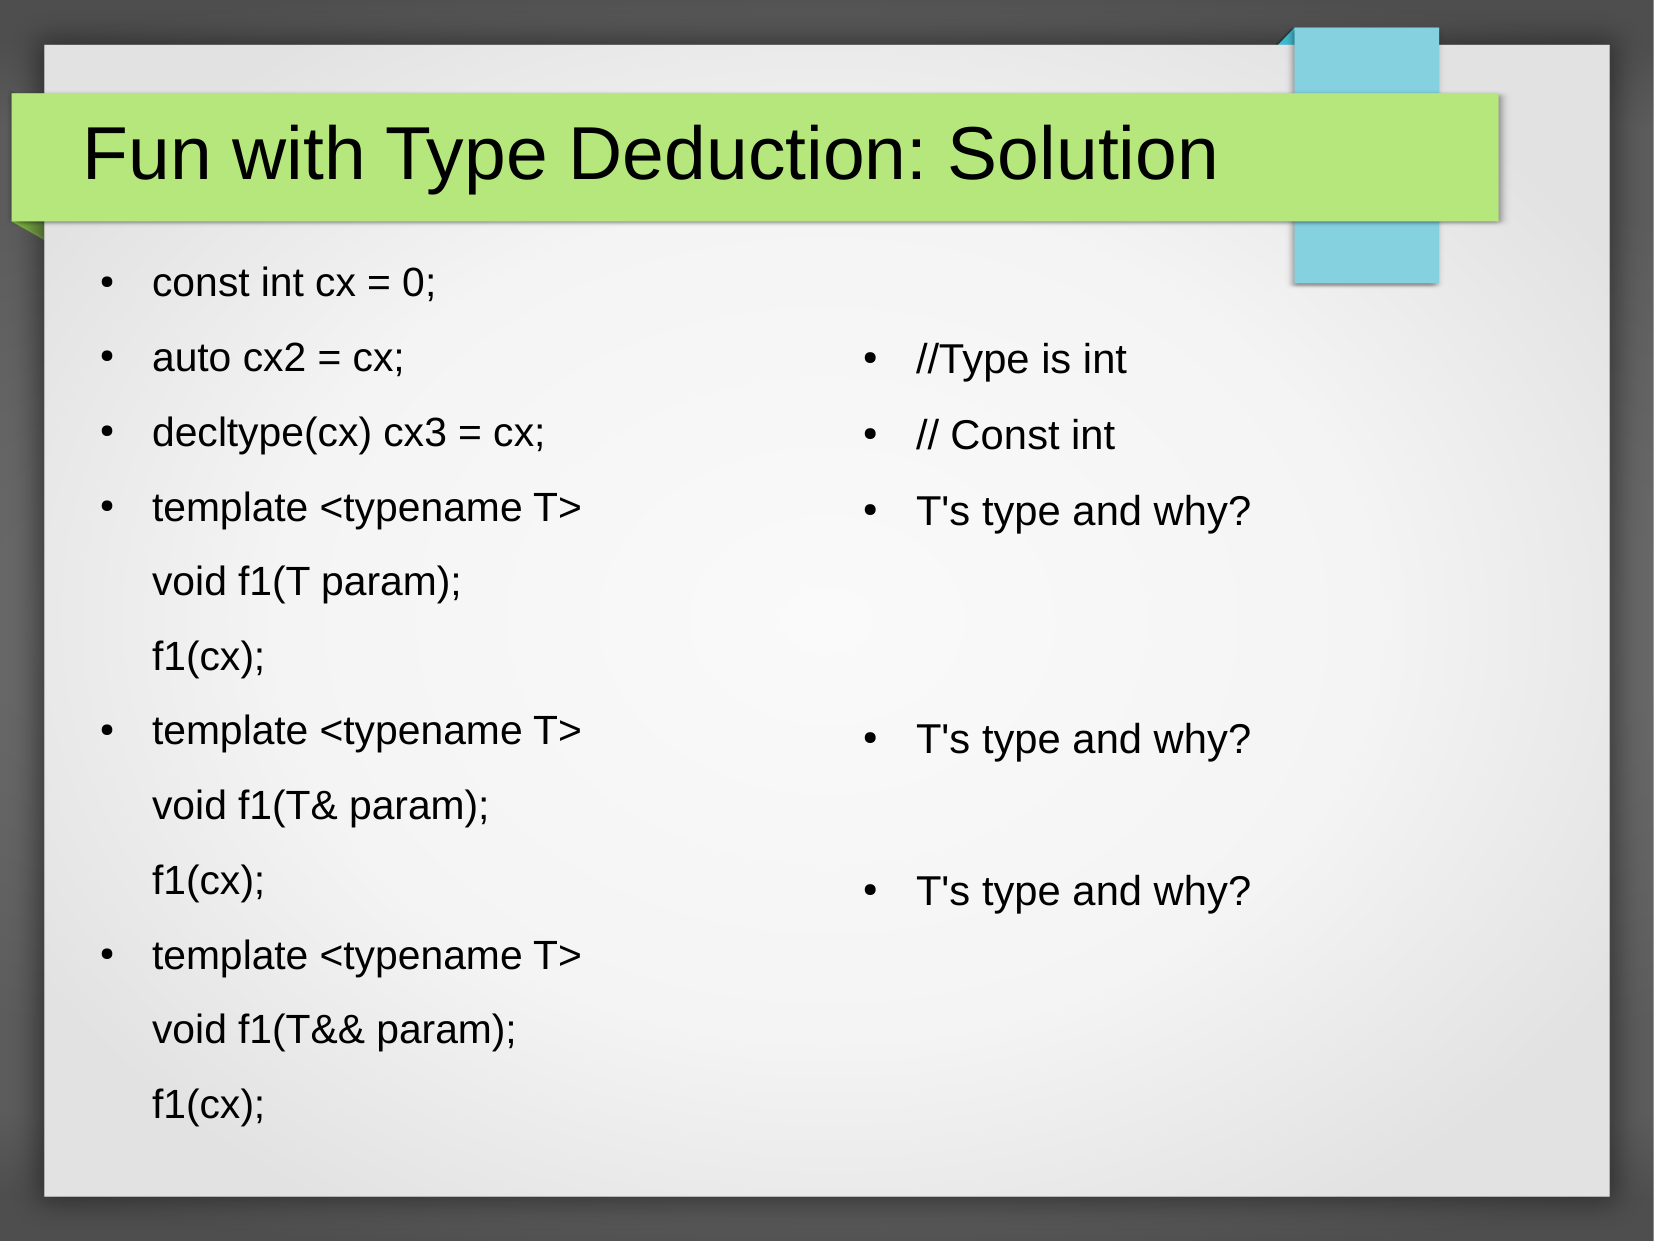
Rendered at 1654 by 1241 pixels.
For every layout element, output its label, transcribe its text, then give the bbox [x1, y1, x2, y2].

picture [0, 0, 1654, 1241]
list //Type is int // Const int T's type and why? T's type and why? T's type and why? [845, 259, 1572, 1130]
list const int cx = 0; auto cx2 = cx; decltype(cx) cx3 = cx; template <typename T> void f1(T param); f1(cx); template <typename T> void f1(T& param); f1(cx); template <typename T> void f1(T&& param); f1(cx); [82, 259, 809, 1130]
title Fun with Type Deduction: Solution [82, 94, 1264, 213]
